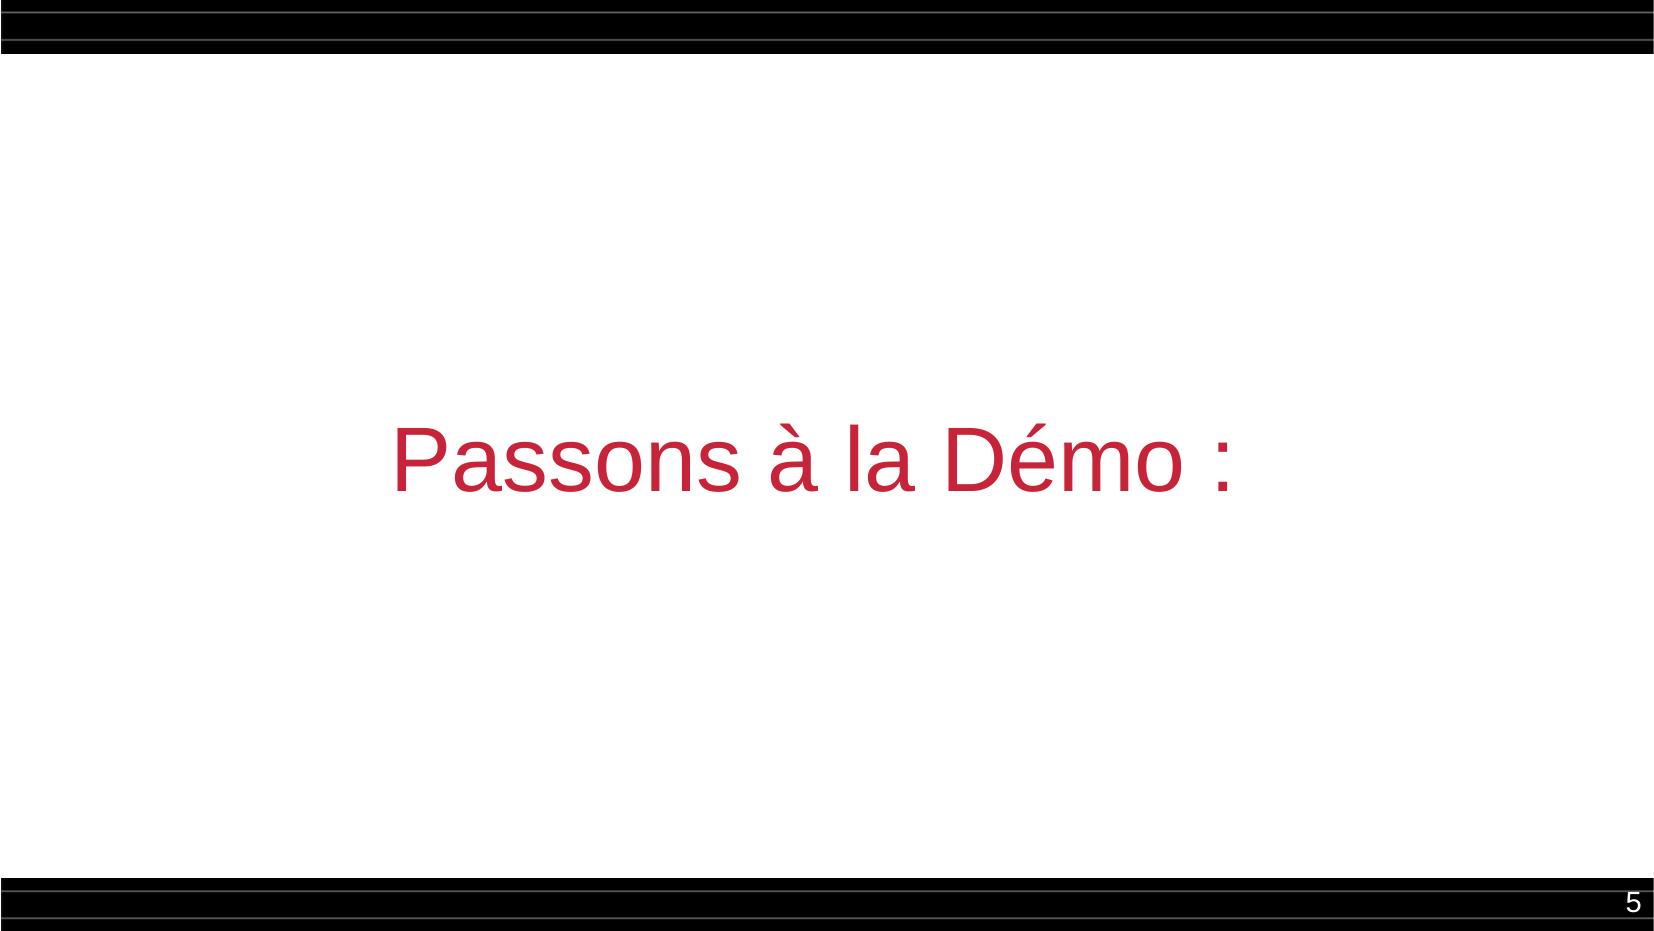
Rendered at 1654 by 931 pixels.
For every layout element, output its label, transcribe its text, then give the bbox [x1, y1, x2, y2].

picture [1, 0, 1654, 54]
title Passons à la Démo : [82, 92, 1571, 827]
picture [1, 878, 1654, 931]
